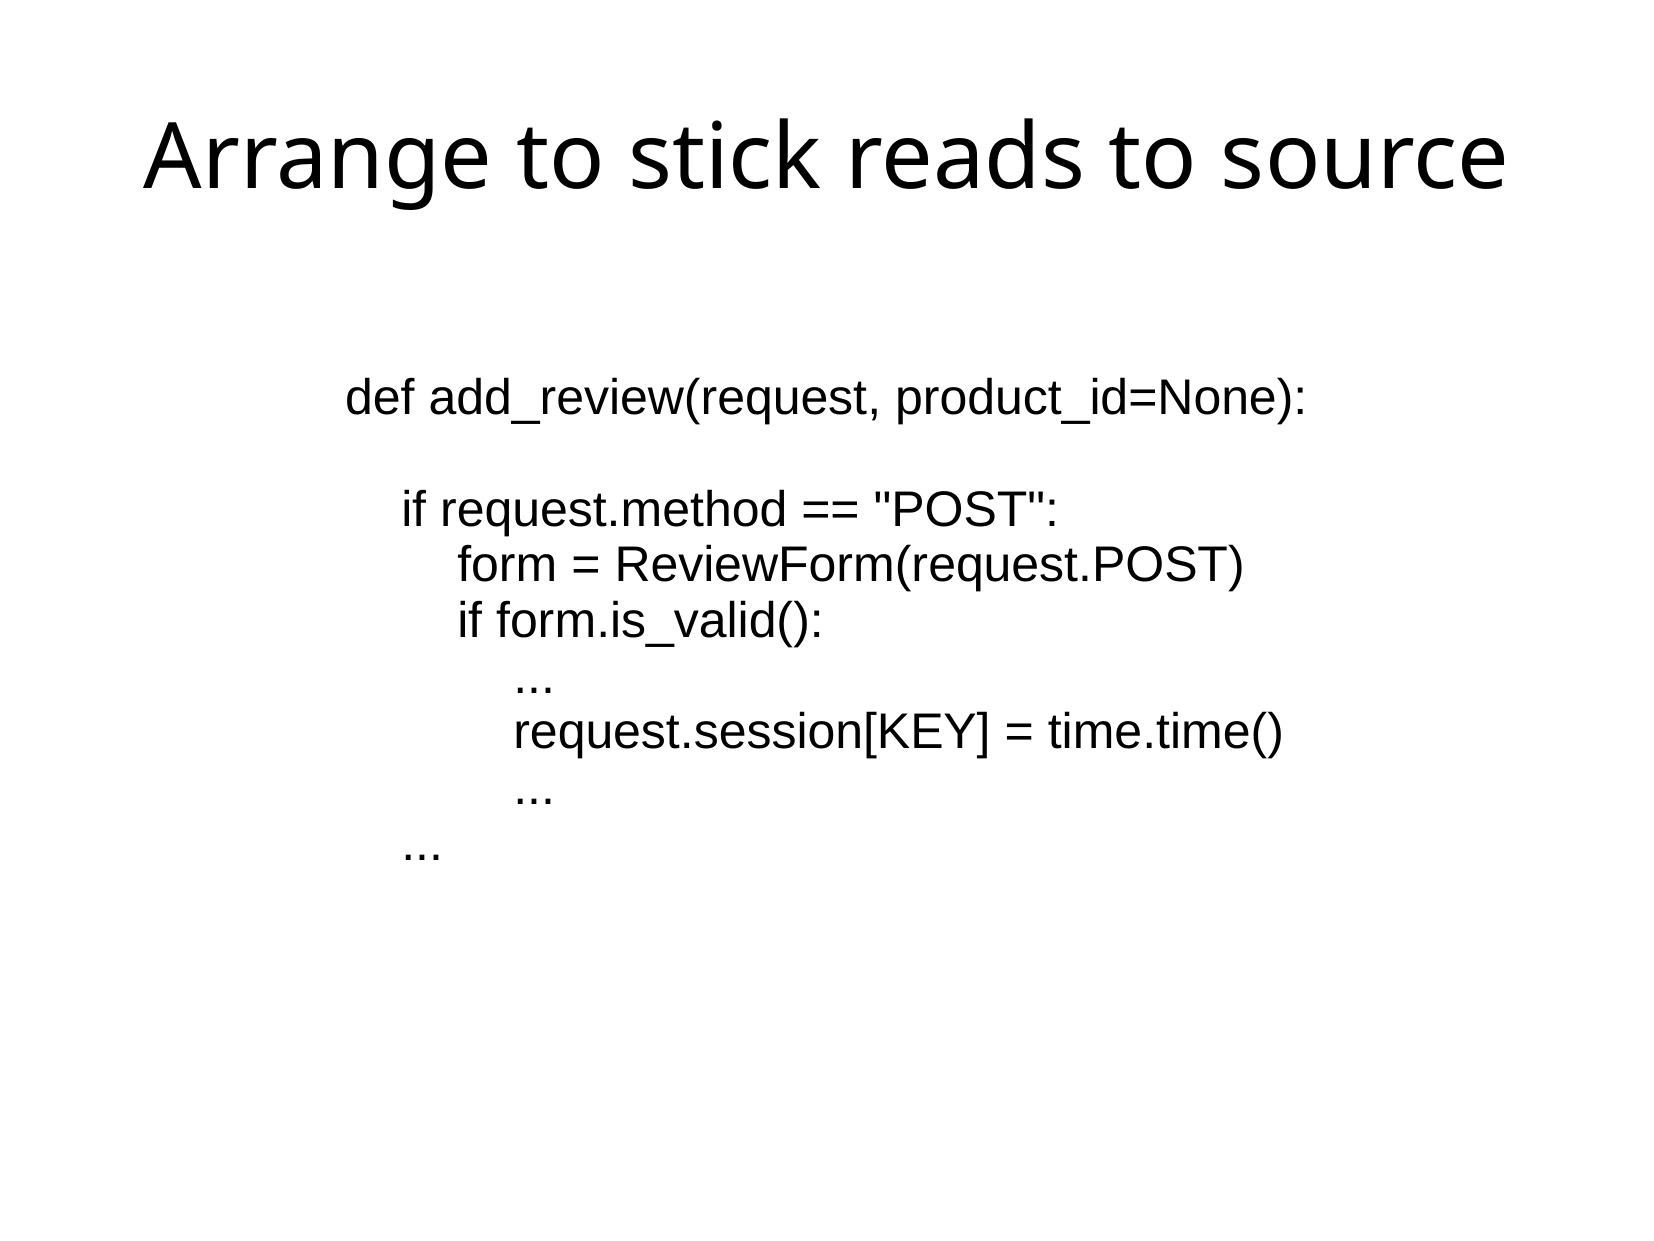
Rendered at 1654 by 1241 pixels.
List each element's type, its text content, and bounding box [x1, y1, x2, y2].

text_box def add_review(request, product_id=None): if request.method == "POST": form = ReviewForm(request.POST) if form.is_valid(): ... request.session[KEY] = time.time() ... ... [330, 361, 1324, 935]
title Arrange to stick reads to source [82, 56, 1571, 250]
